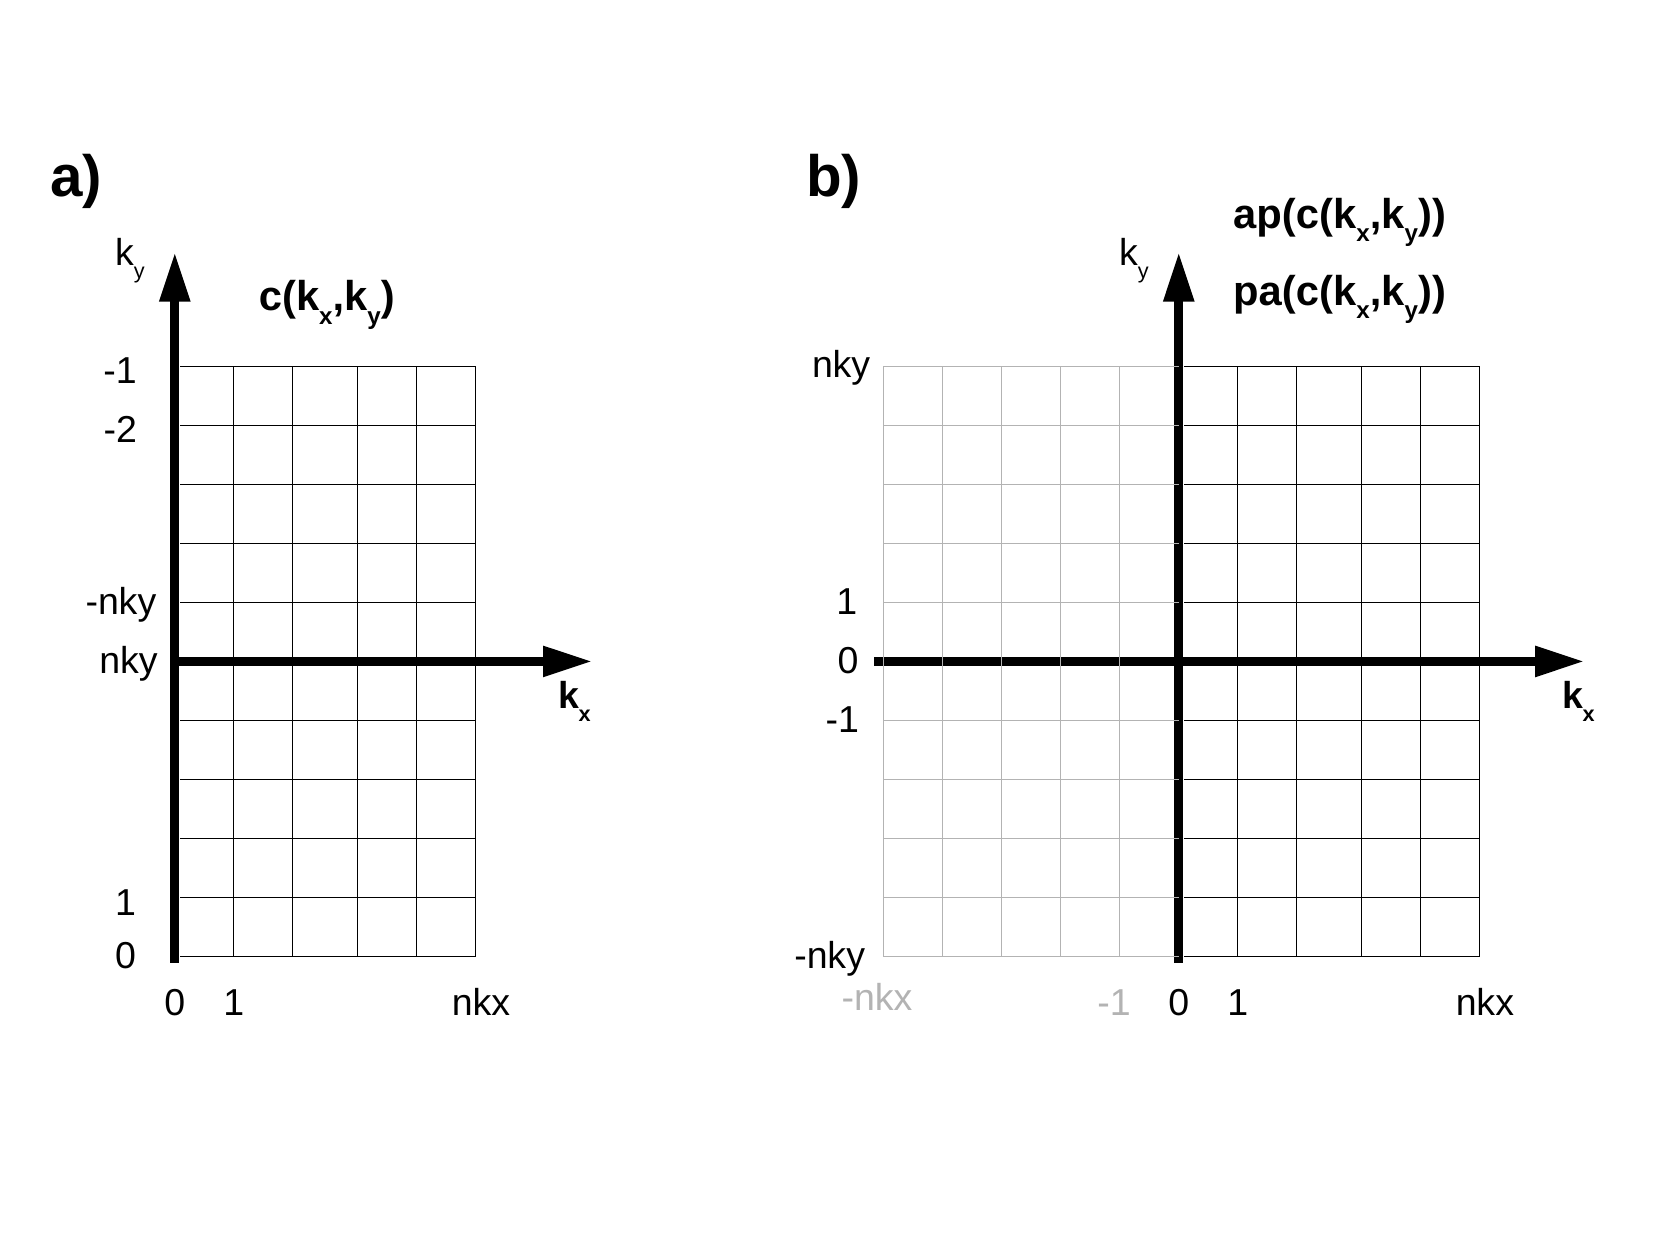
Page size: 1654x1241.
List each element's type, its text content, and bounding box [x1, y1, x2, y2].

text_box nky [884, 367, 896, 394]
text_box nky [797, 336, 896, 394]
text_box -nkx [826, 968, 928, 1026]
text_box -nky [884, 927, 891, 956]
text_box nkx [437, 974, 536, 1032]
text_box ap(c(kx,ky)) [1218, 183, 1498, 255]
text_box ky [100, 224, 160, 291]
text_box -nky [70, 572, 192, 630]
text_box pa(c(kx,ky)) [1218, 259, 1487, 332]
text_box 1 [100, 874, 162, 931]
text_box 0 [1157, 974, 1212, 1032]
text_box 1 [208, 974, 270, 1032]
text_box b) [791, 135, 877, 216]
text_box 0 [822, 631, 883, 689]
text_box -1 [810, 690, 883, 748]
text_box 0 [100, 931, 162, 984]
text_box 1 [810, 572, 883, 630]
text_box nkx [1441, 974, 1540, 1032]
text_box -1 [1082, 974, 1157, 1032]
text_box -1 [88, 342, 163, 400]
text_box -2 [88, 401, 163, 459]
text_box kx [543, 667, 617, 734]
text_box -nky [779, 927, 891, 984]
text_box kx [1547, 667, 1621, 734]
text_box ky [1104, 224, 1164, 291]
text_box a) [35, 135, 118, 216]
text_box nky [84, 631, 173, 689]
text_box 0 [149, 974, 208, 1032]
text_box c(kx,ky) [243, 265, 410, 338]
text_box 1 [1212, 974, 1274, 1032]
